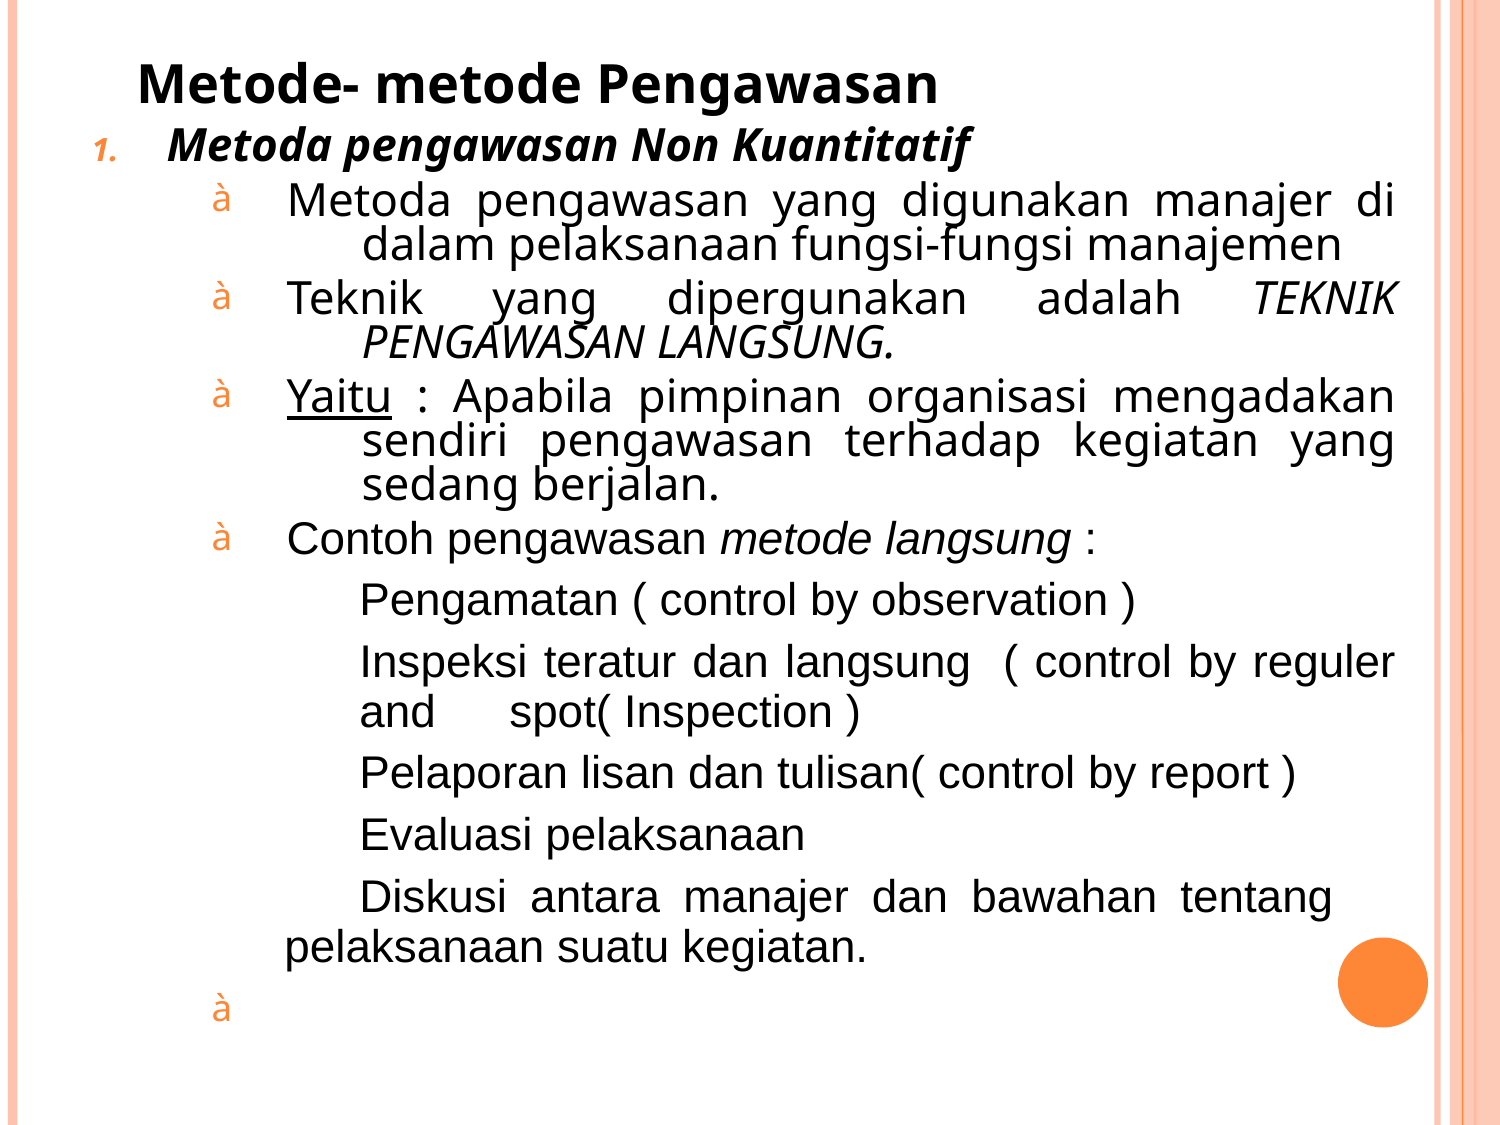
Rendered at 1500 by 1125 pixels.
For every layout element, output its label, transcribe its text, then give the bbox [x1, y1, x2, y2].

list Metode- metode Pengawasan Metoda pengawasan Non Kuantitatif Metoda pengawasan yang digunakan manajer di dalam pelaksanaan fungsi-fungsi manajemen Teknik yang dipergunakan adalah TEKNIK PENGAWASAN LANGSUNG. Yaitu : Apabila pimpinan organisasi mengadakan sendiri pengawasan terhadap kegiatan yang sedang berjalan. Contoh pengawasan metode langsung : Pengamatan ( control by observation ) Inspeksi teratur dan langsung ( control by reguler and spot( Inspection ) Pelaporan lisan dan tulisan( control by report ) Evaluasi pelaksanaan Diskusi antara manajer dan bawahan tentang pelaksanaan suatu kegiatan. [76, 54, 1412, 1071]
